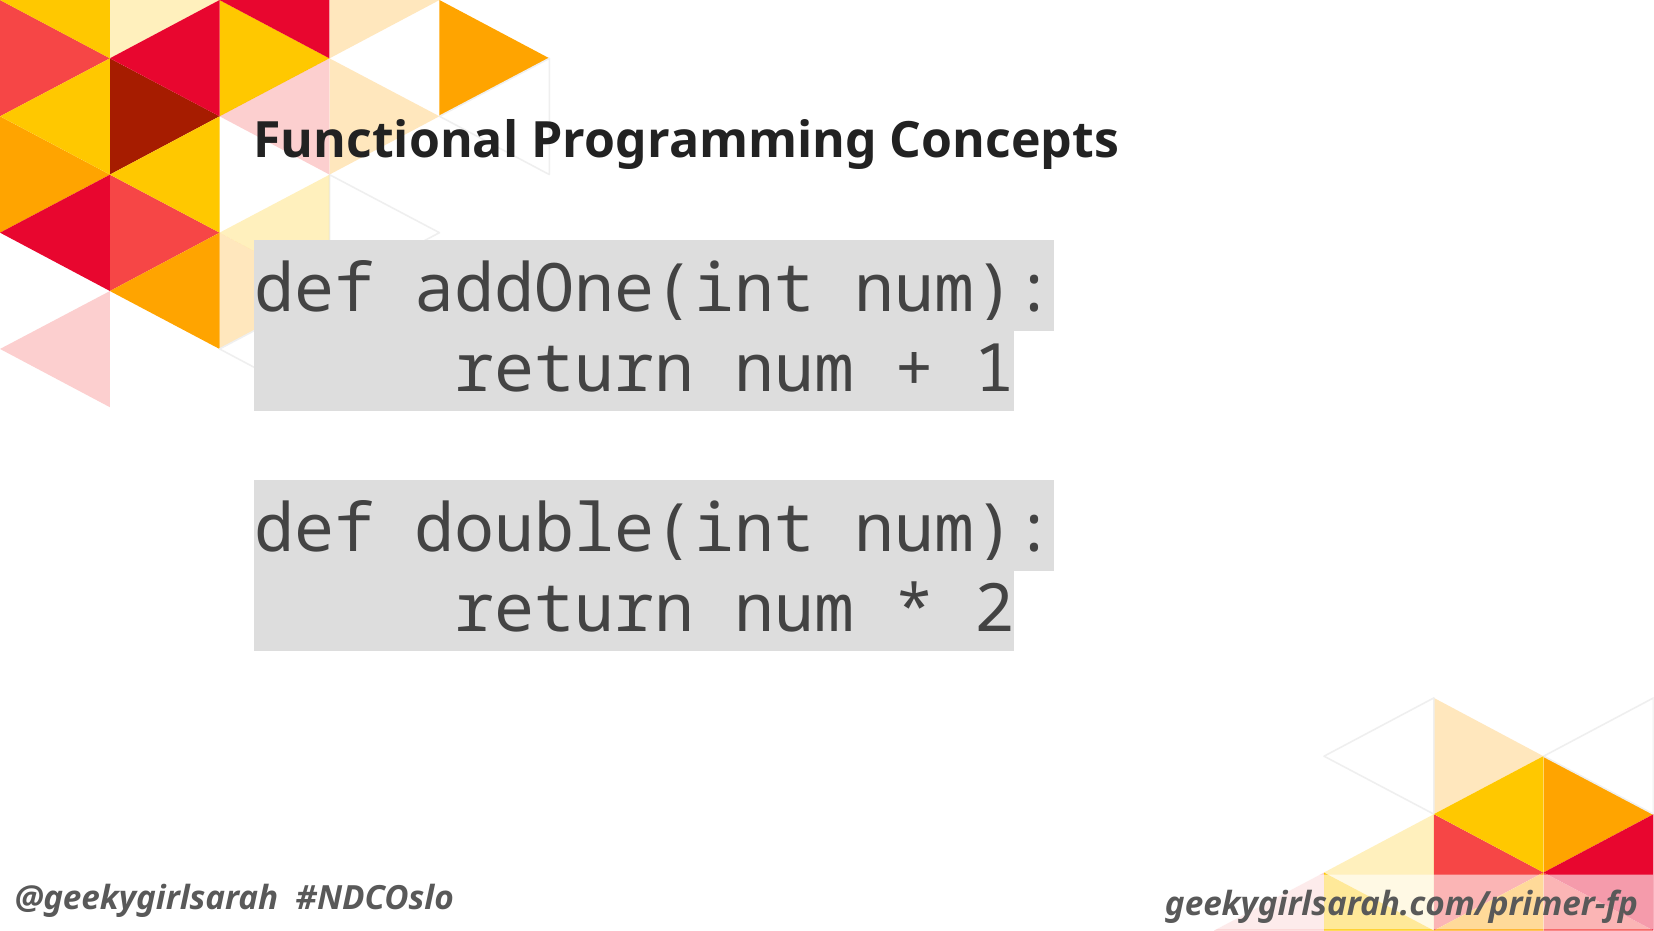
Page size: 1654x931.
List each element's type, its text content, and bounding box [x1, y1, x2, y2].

title Functional Programming Concepts [238, 61, 1406, 183]
list def addOne(int num): return num + 1 def double(int num): return num * 2 [238, 229, 1513, 755]
